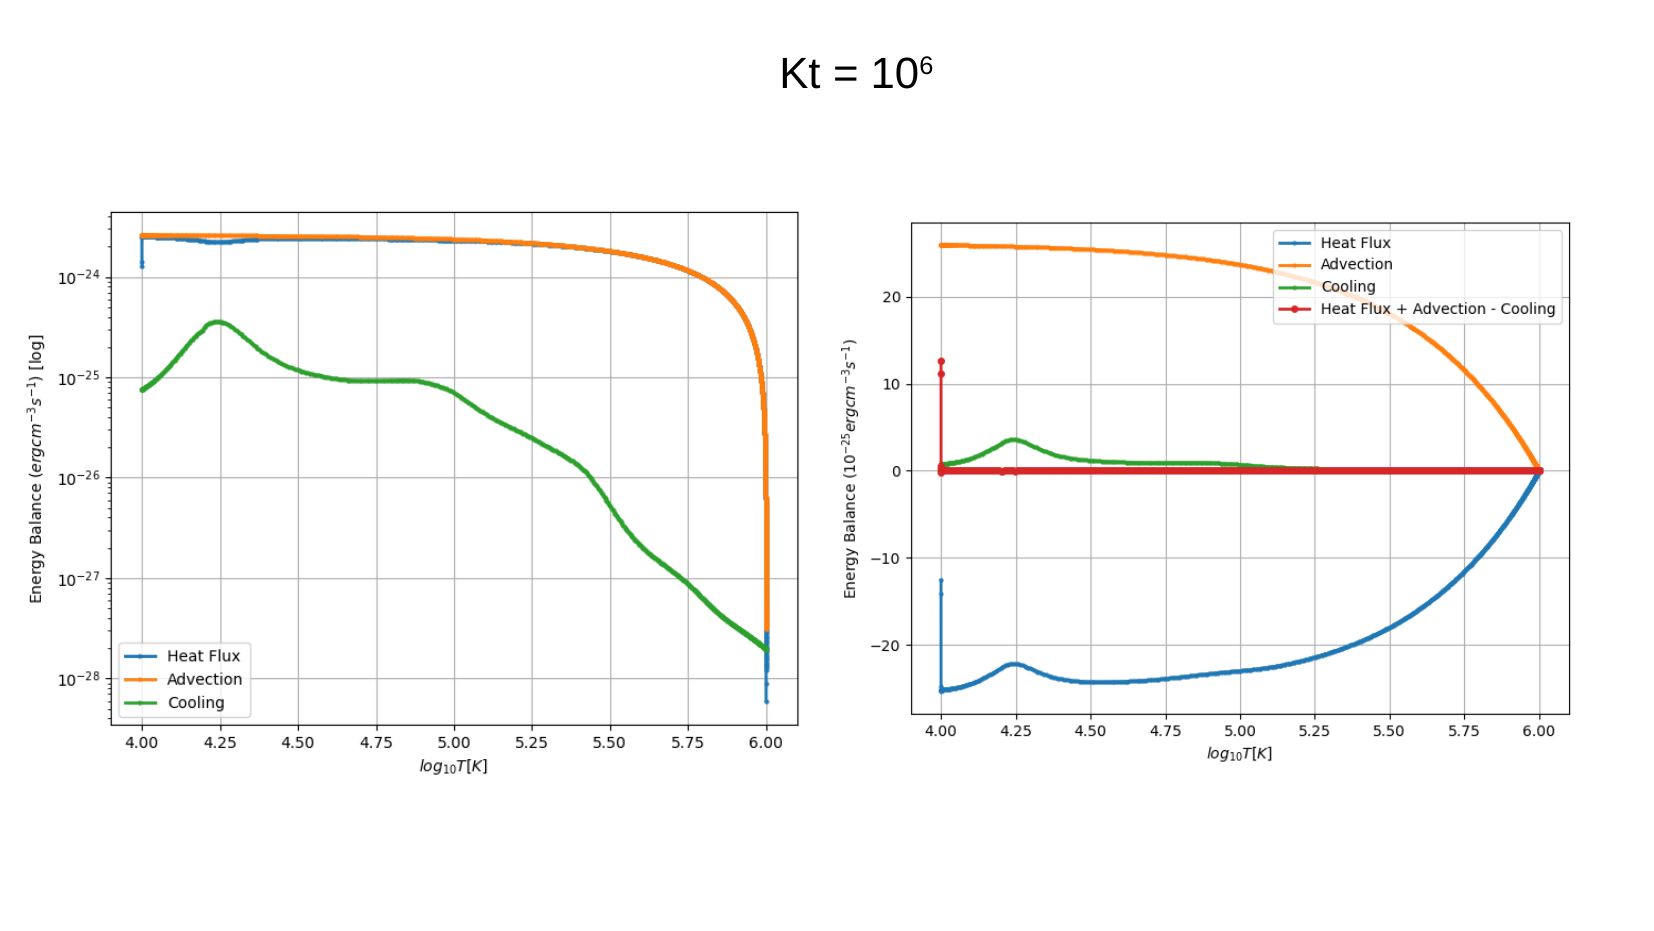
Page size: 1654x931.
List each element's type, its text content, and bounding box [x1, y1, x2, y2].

picture [0, 132, 1654, 798]
text_box Kt = 106 [590, 29, 1123, 119]
